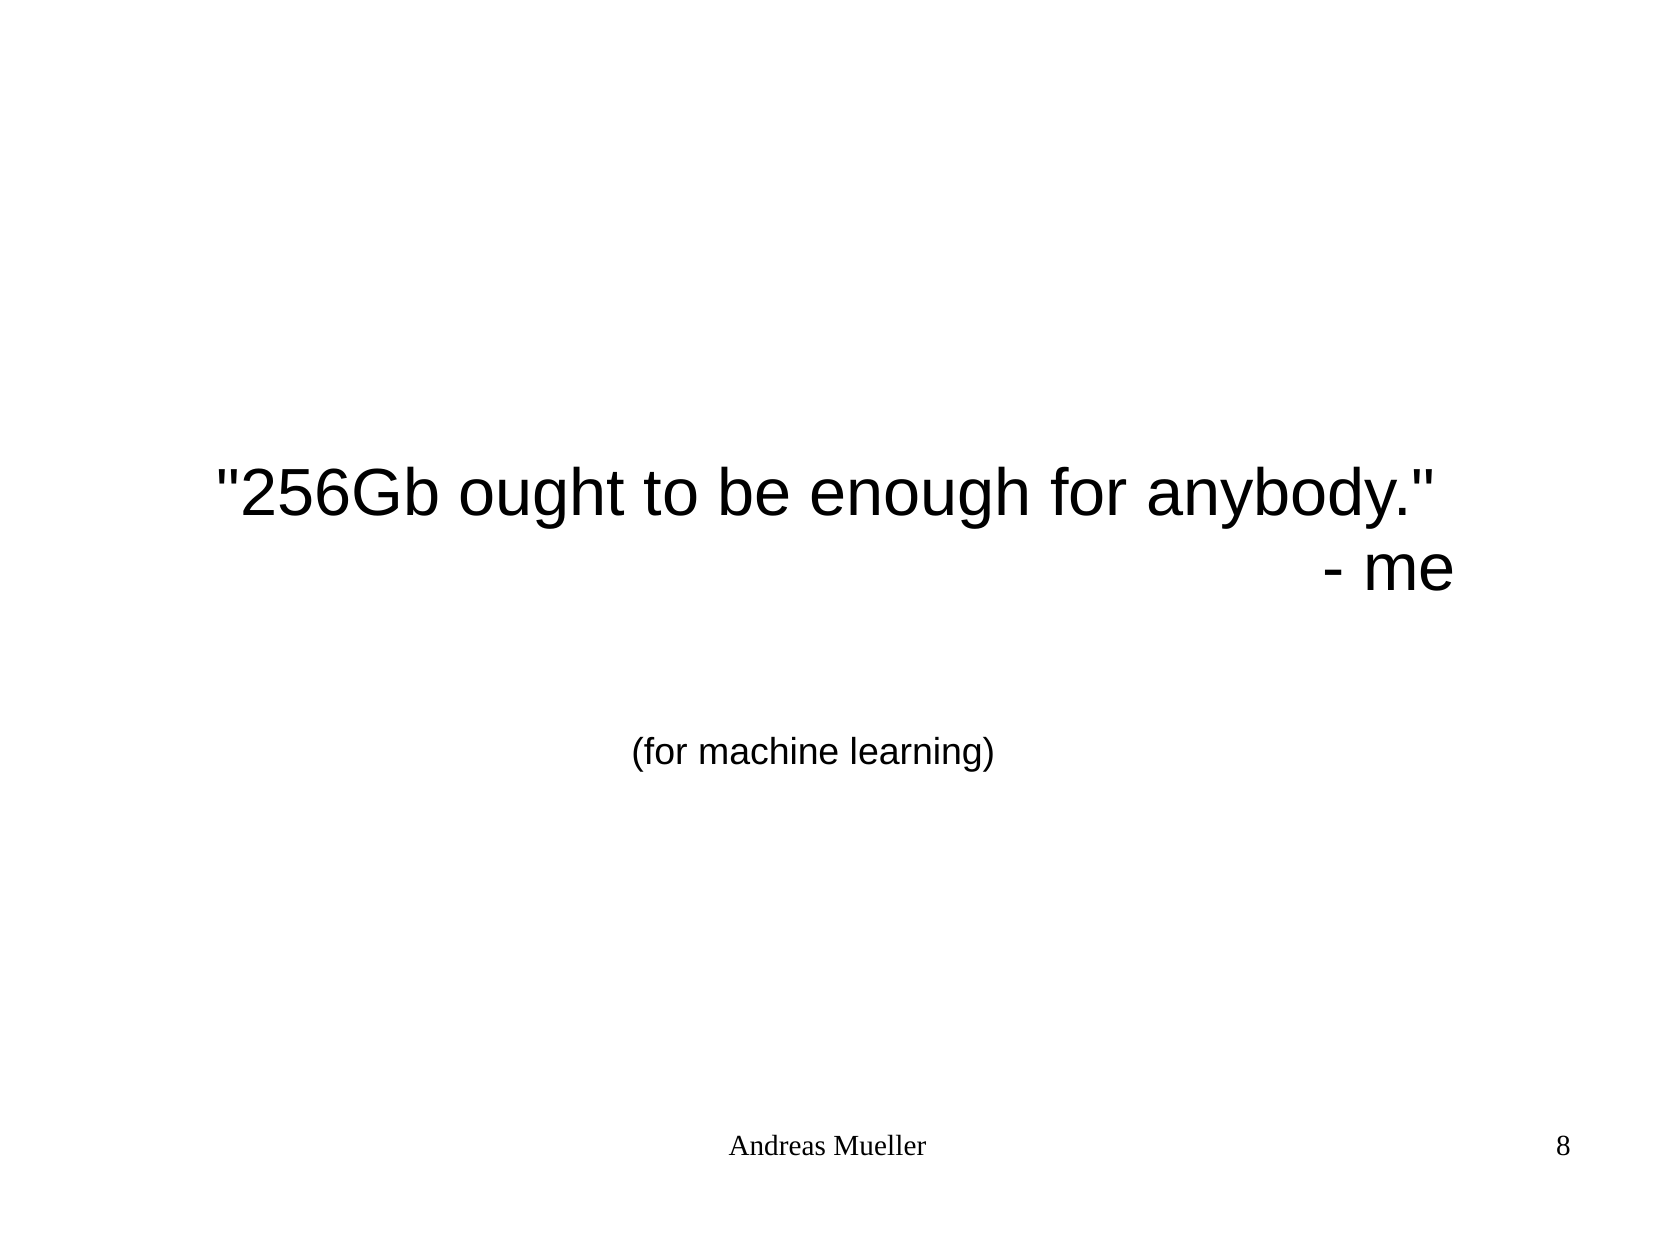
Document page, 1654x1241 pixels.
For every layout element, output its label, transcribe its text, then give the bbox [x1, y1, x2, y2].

text_box (for machine learning) [616, 723, 1037, 781]
subtitle "256Gb ought to be enough for anybody." - me [82, 49, 1571, 1010]
